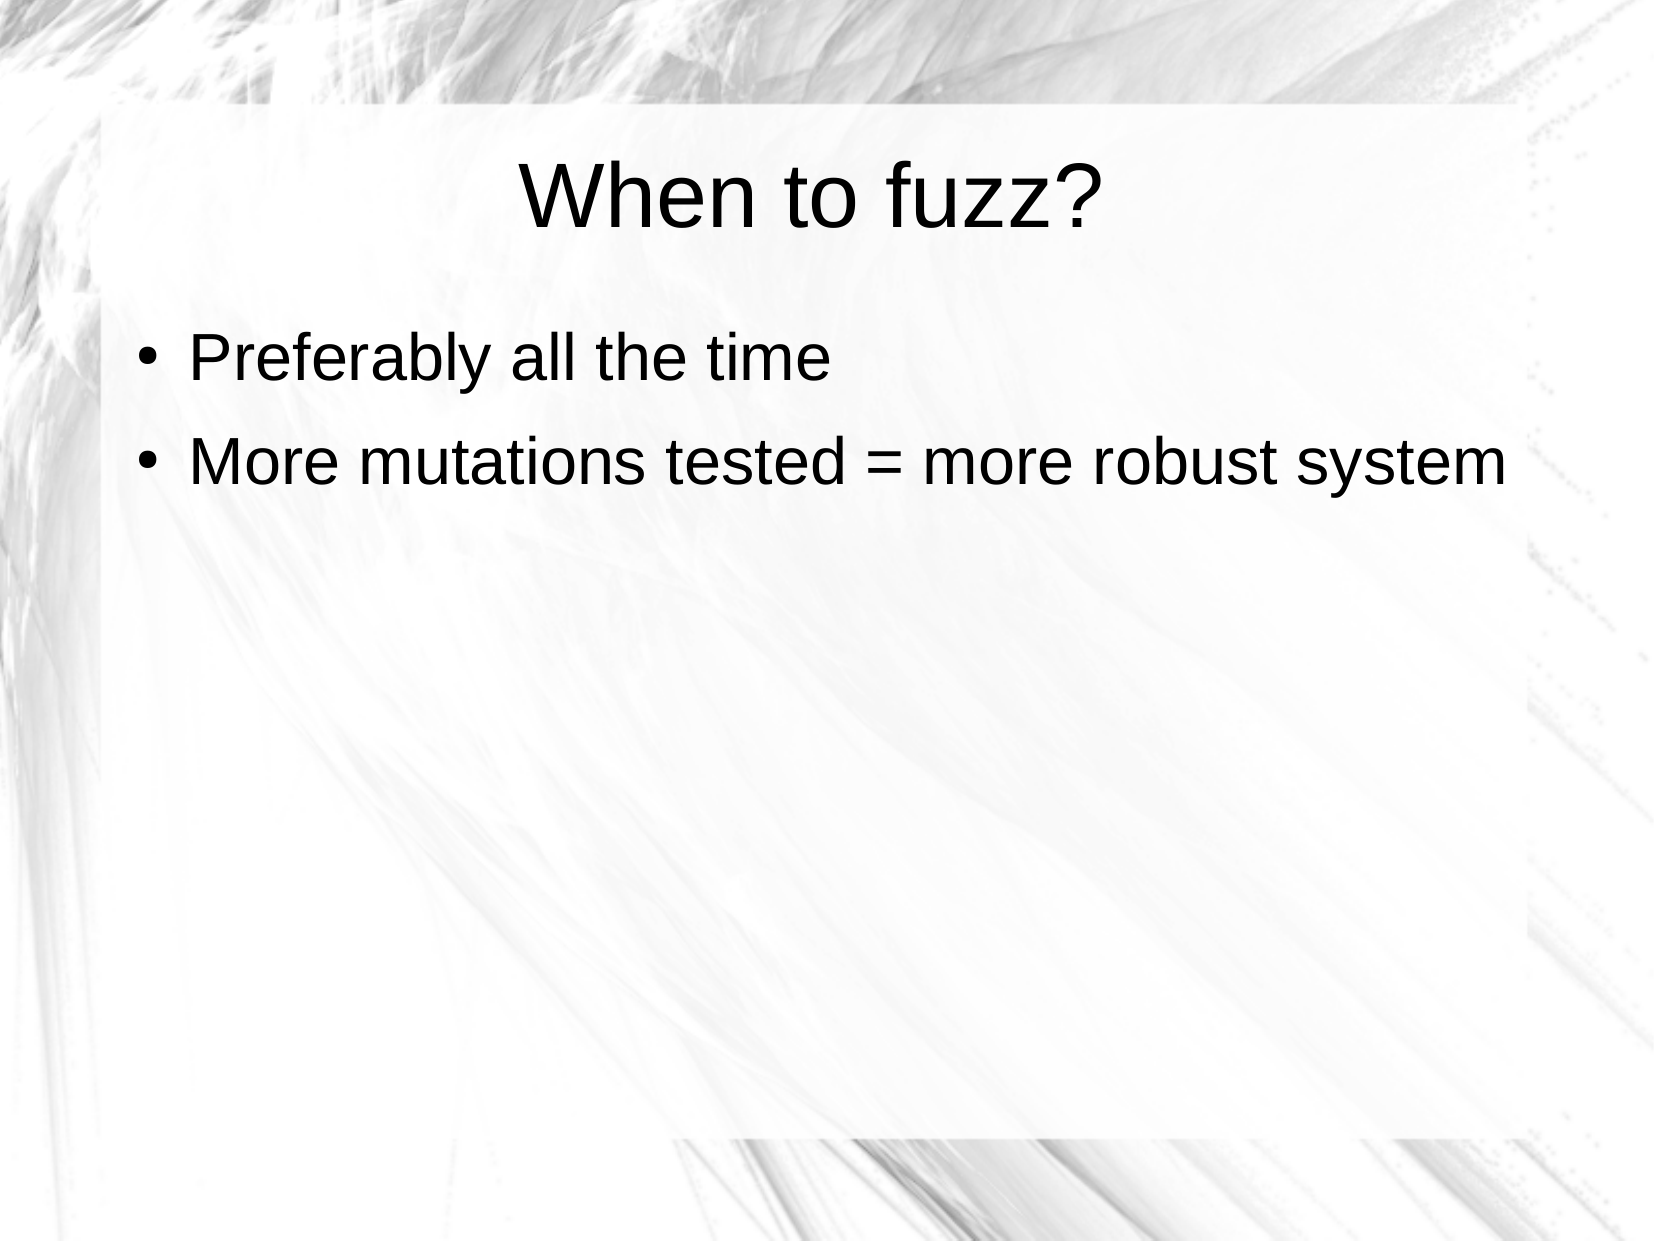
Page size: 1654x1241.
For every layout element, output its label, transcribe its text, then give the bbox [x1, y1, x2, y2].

list Preferably all the time More mutations tested = more robust system [118, 319, 1571, 1039]
picture [0, 0, 1654, 1241]
title When to fuzz? [118, 112, 1506, 281]
